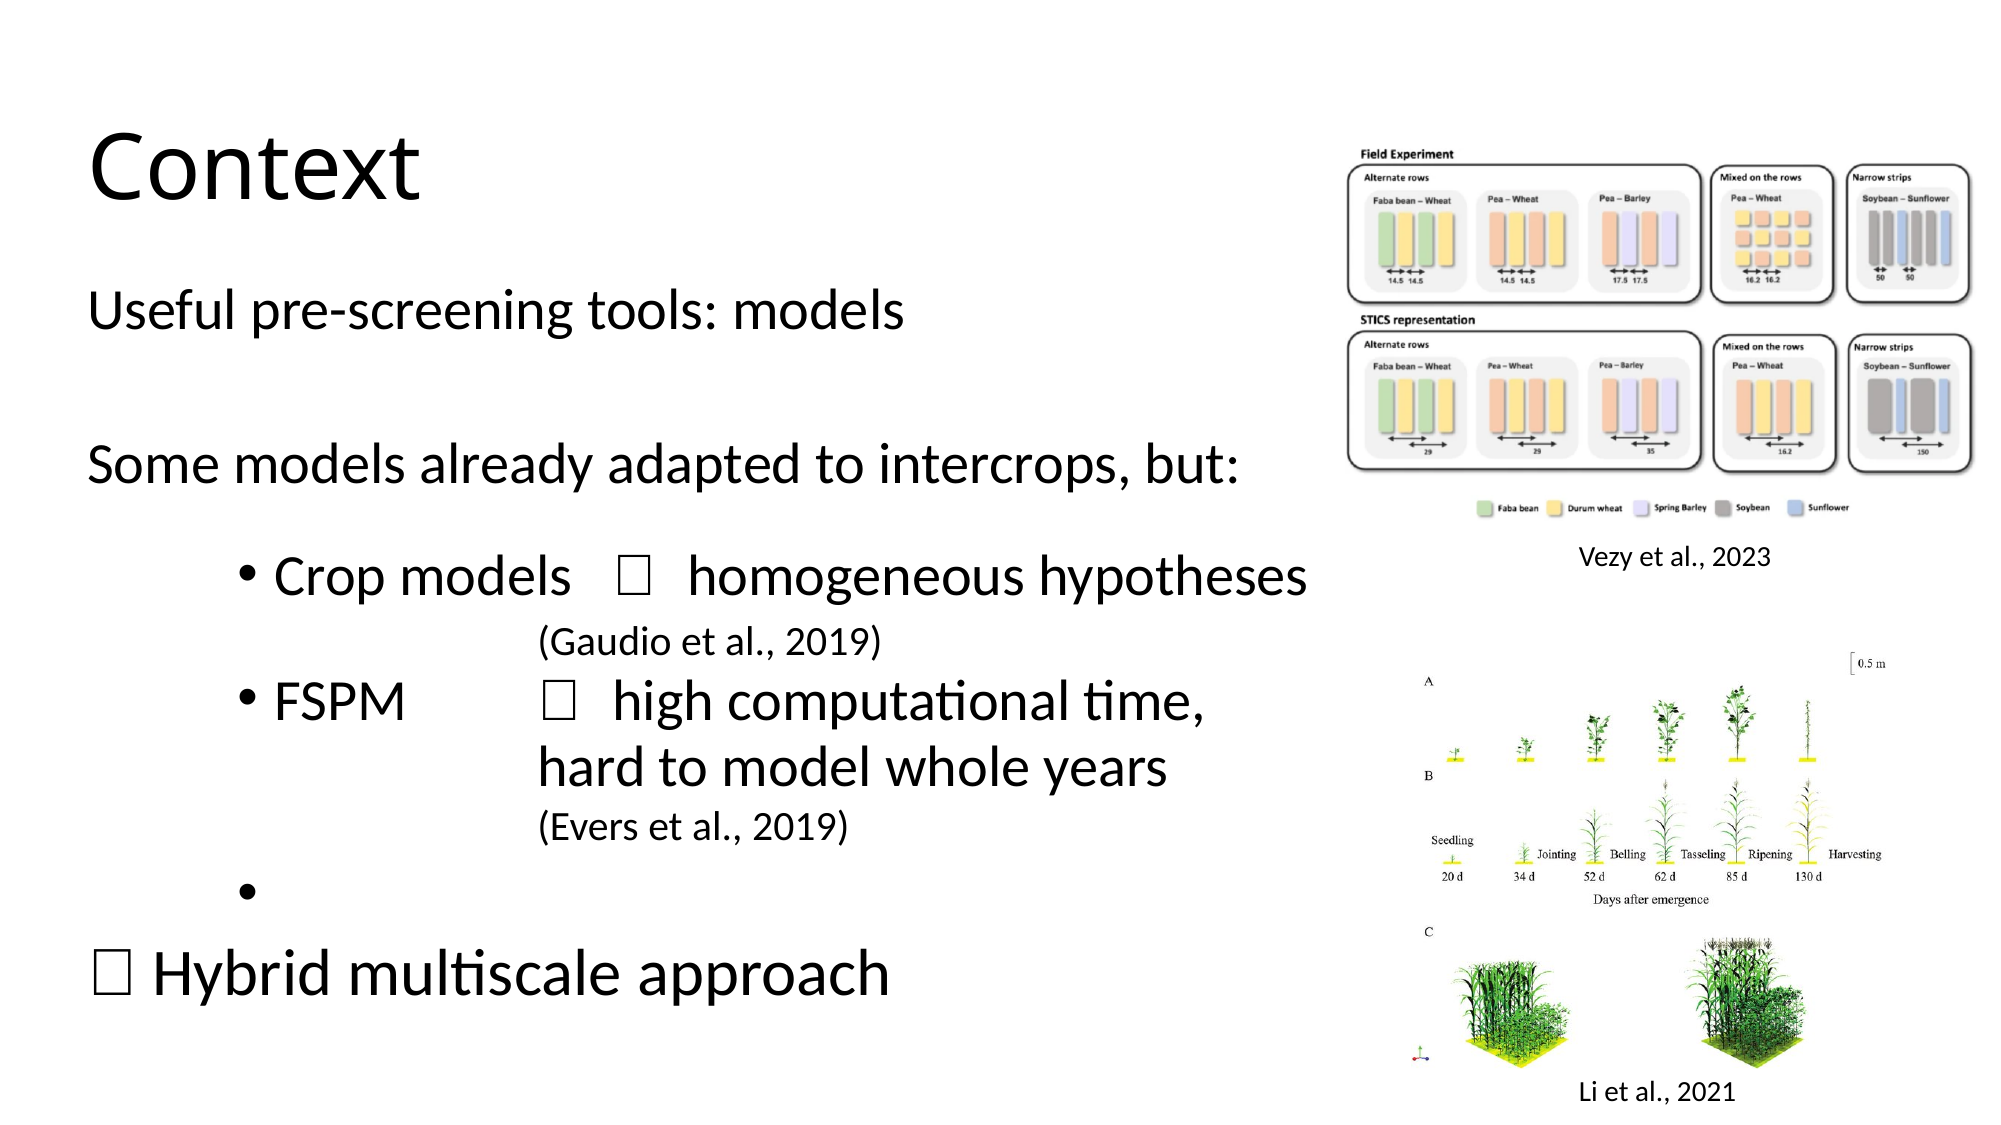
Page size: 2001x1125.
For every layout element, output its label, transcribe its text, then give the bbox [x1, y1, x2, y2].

title Context [72, 60, 1798, 277]
list Useful pre-screening tools: models Some models already adapted to intercrops, but: Crop models  homogeneous hypotheses (Gaudio et al., 2019) FSPM  high computational time, hard to model whole years (Evers et al., 2019)  Hybrid multiscale approach [72, 277, 1756, 1052]
text_box Vezy et al., 2023​ [1563, 530, 1947, 581]
picture [1328, 140, 2000, 532]
picture [1411, 652, 1886, 1069]
text_box Li et al., 2021​ [1563, 1065, 1947, 1116]
